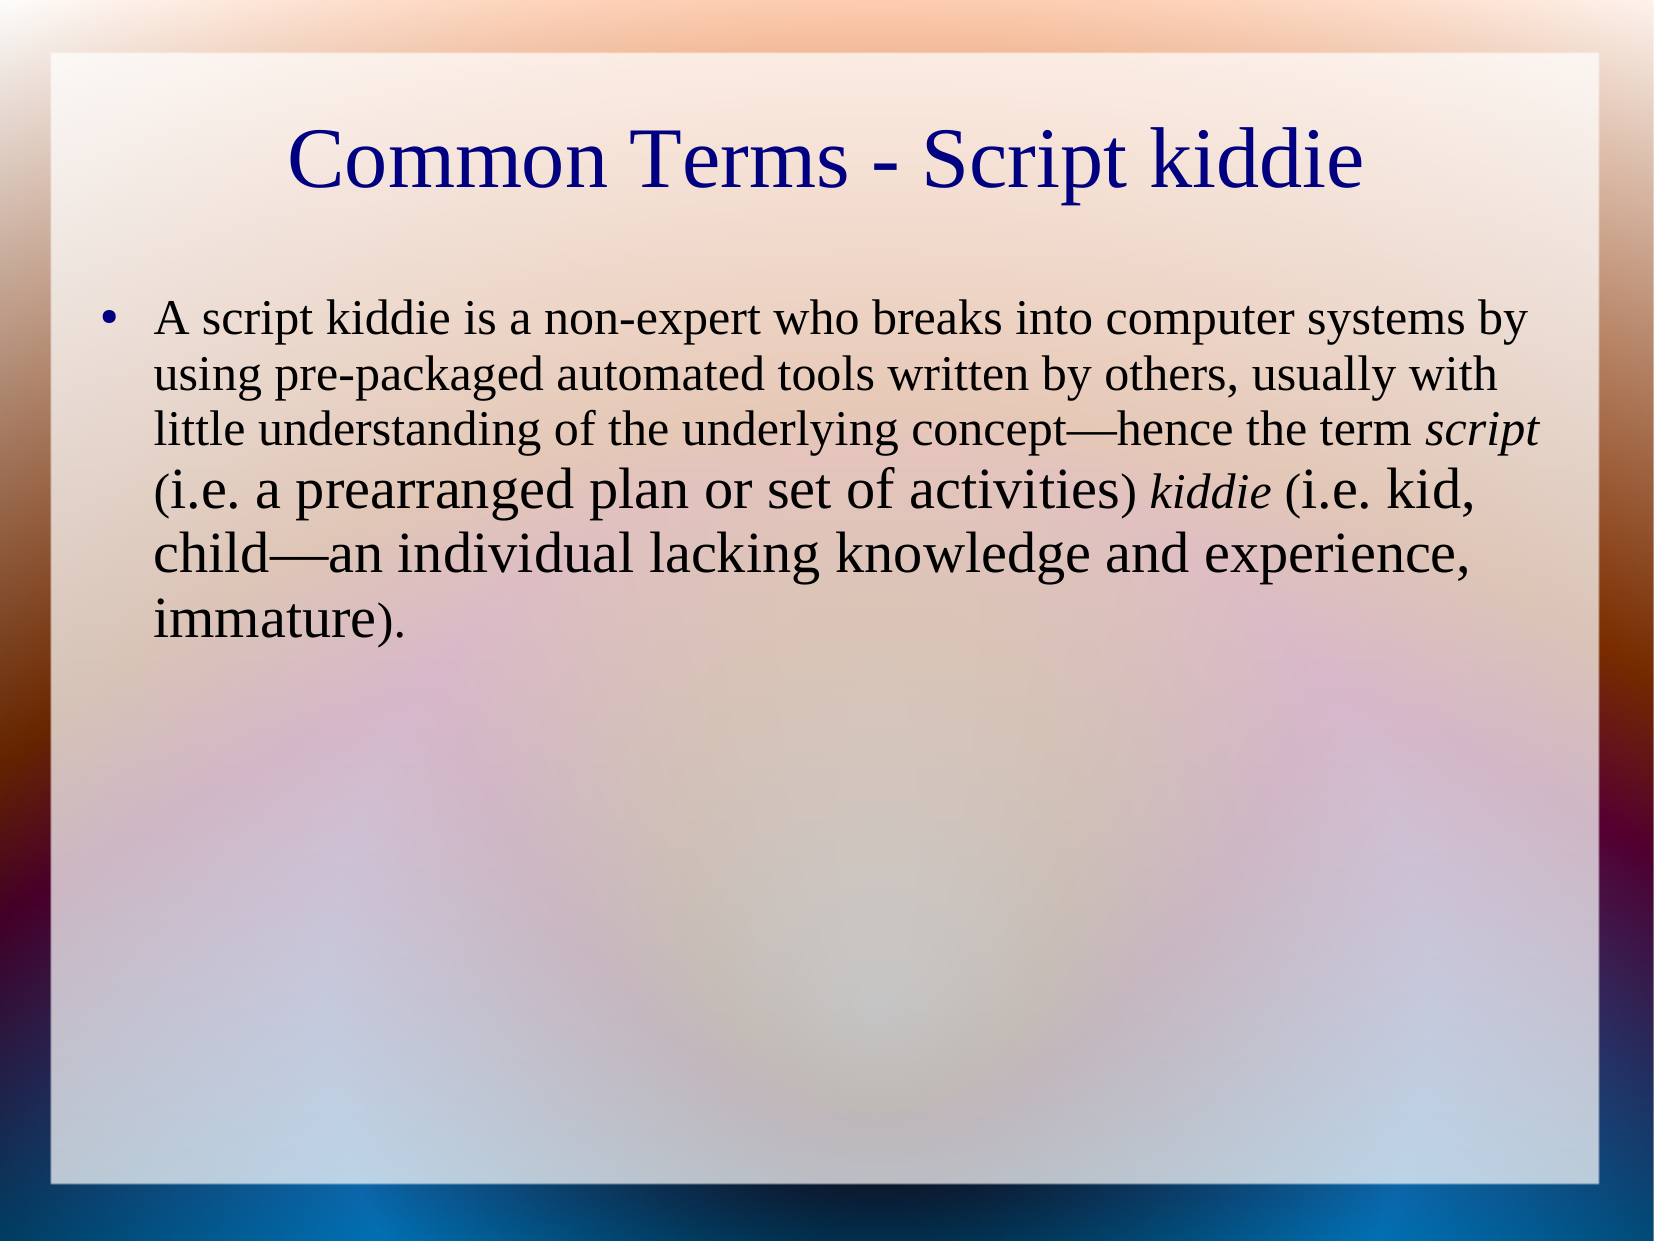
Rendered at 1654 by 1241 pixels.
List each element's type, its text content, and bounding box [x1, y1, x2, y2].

list A script kiddie is a non-expert who breaks into computer systems by using pre-packaged automated tools written by others, usually with little understanding of the underlying concept—hence the term script (i.e. a prearranged plan or set of activities) kiddie (i.e. kid, child—an individual lacking knowledge and experience, immature). [82, 290, 1571, 1072]
picture [0, 0, 1654, 1241]
title Common Terms - Script kiddie [82, 55, 1571, 263]
